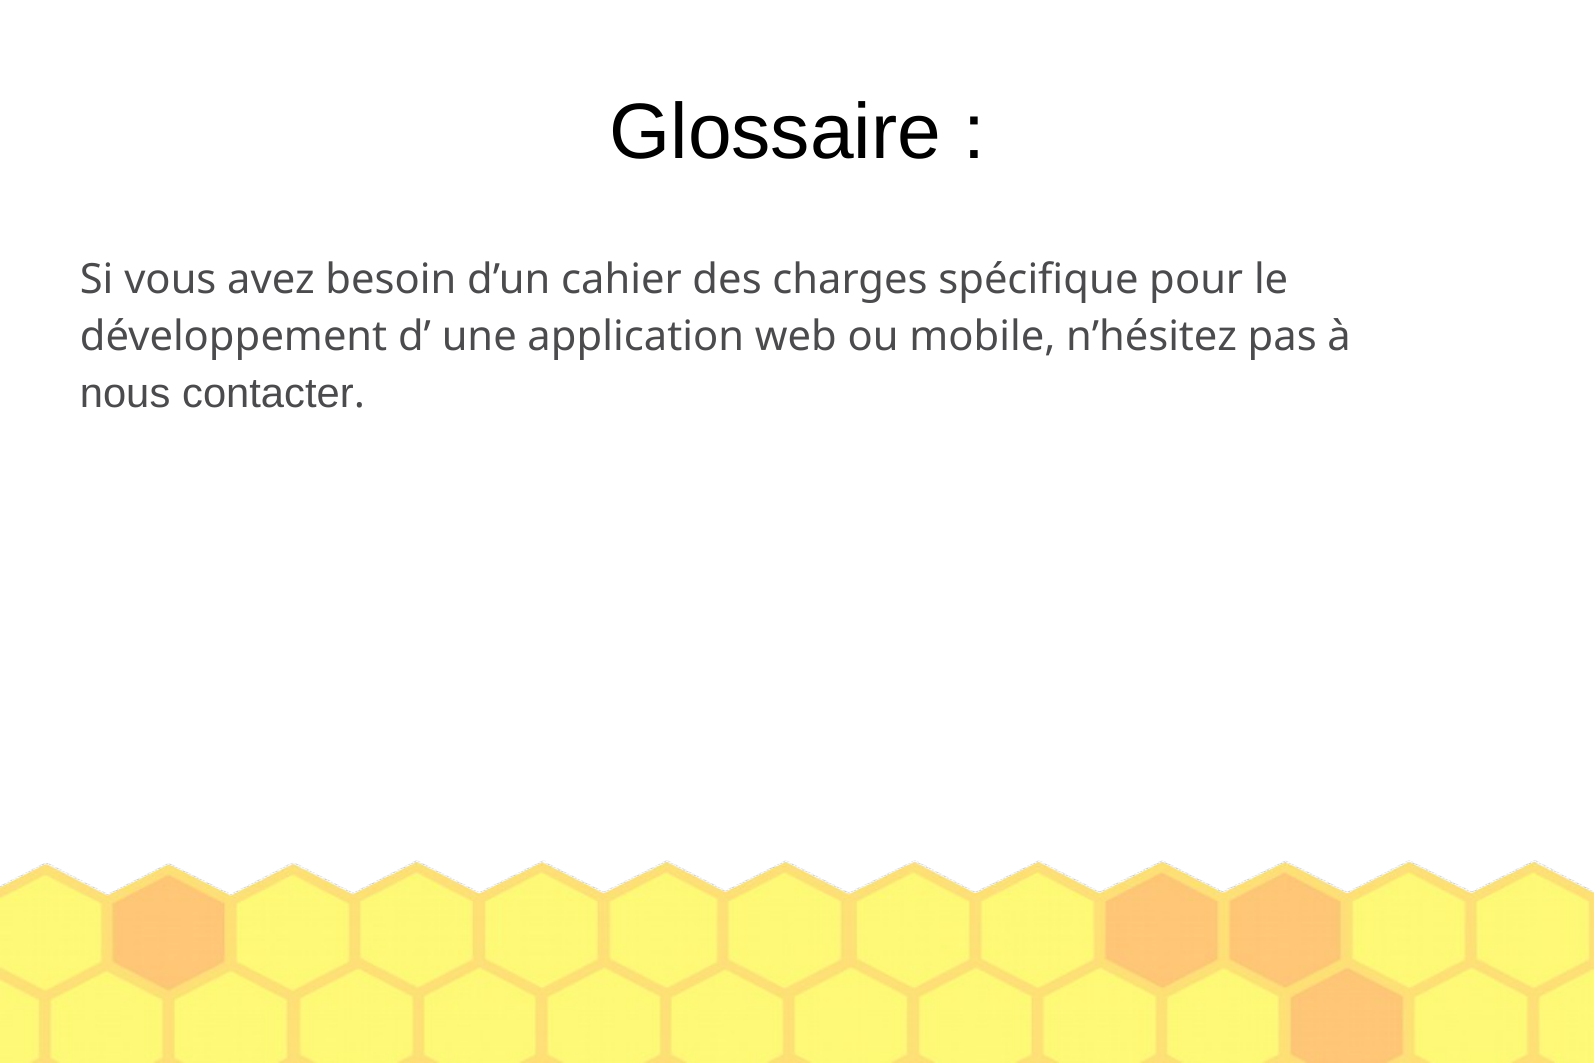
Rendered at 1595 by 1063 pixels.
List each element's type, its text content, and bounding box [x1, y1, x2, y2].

title Glossaire : [79, 42, 1515, 220]
picture [0, 858, 1594, 1063]
list Si vous avez besoin d’un cahier des charges spécifique pour le développement d’ une application web ou mobile, n’hésitez pas à nous contacter. [79, 248, 1515, 866]
